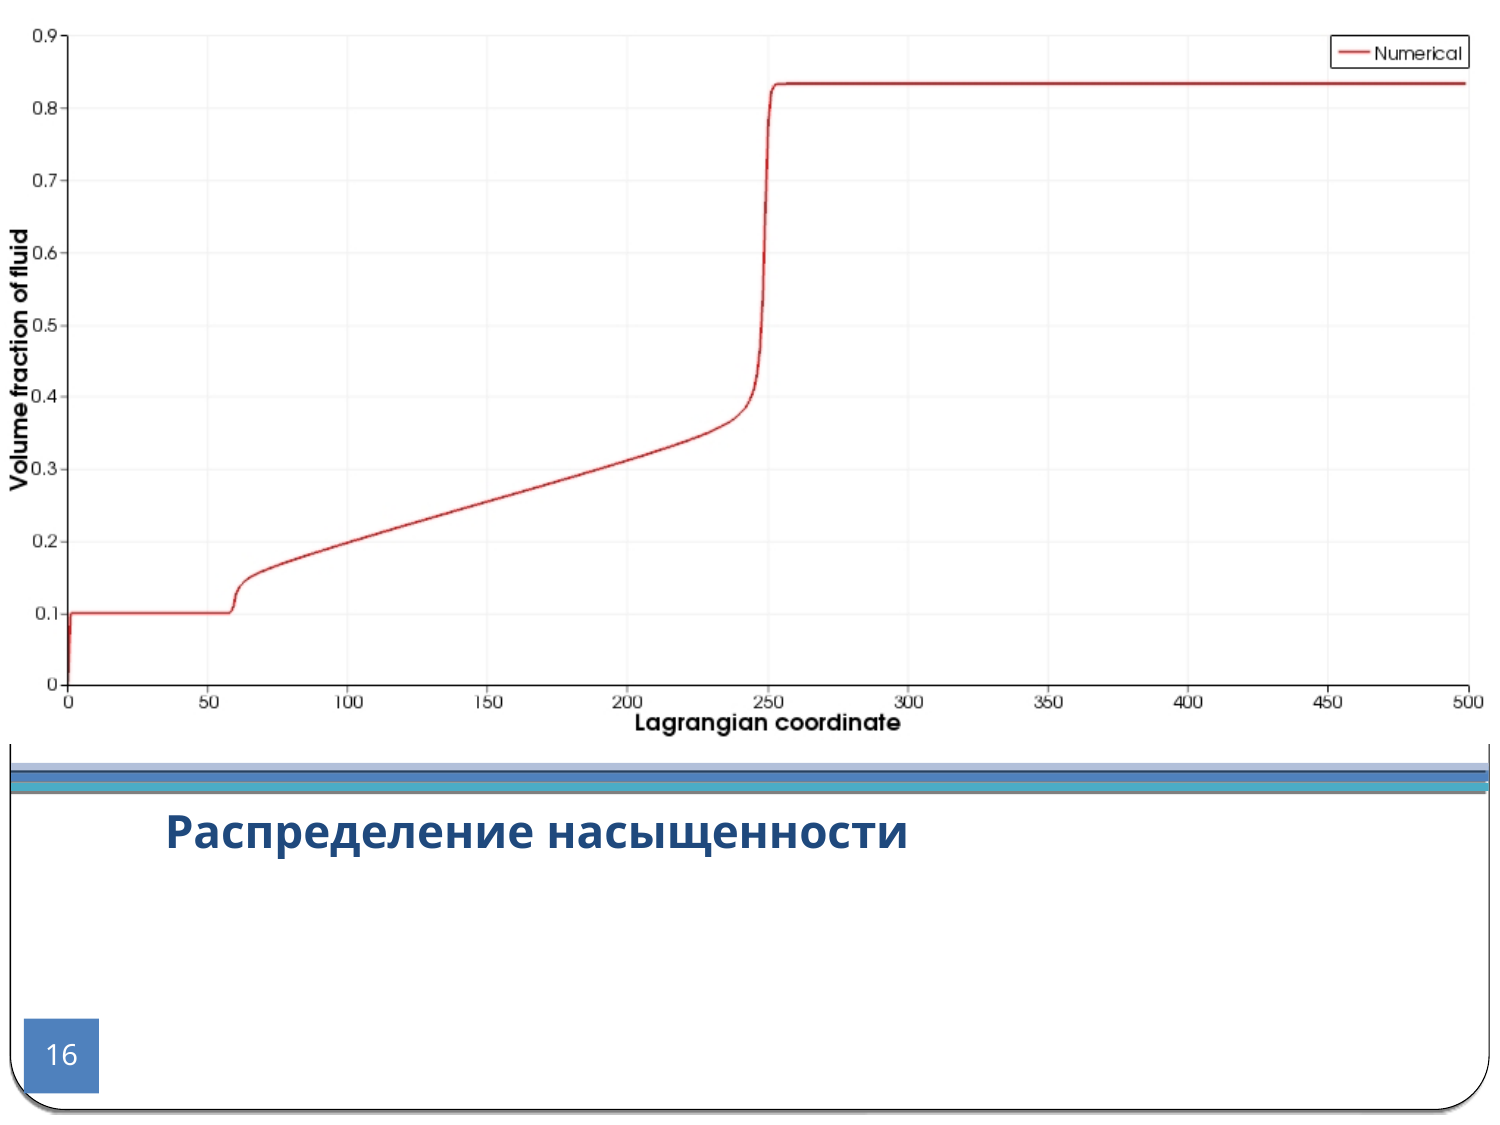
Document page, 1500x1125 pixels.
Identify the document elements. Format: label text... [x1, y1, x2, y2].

slide_number <номер> [23, 1018, 99, 1094]
title Распределение насыщенности [150, 786, 1350, 873]
picture [4, 7, 1498, 744]
